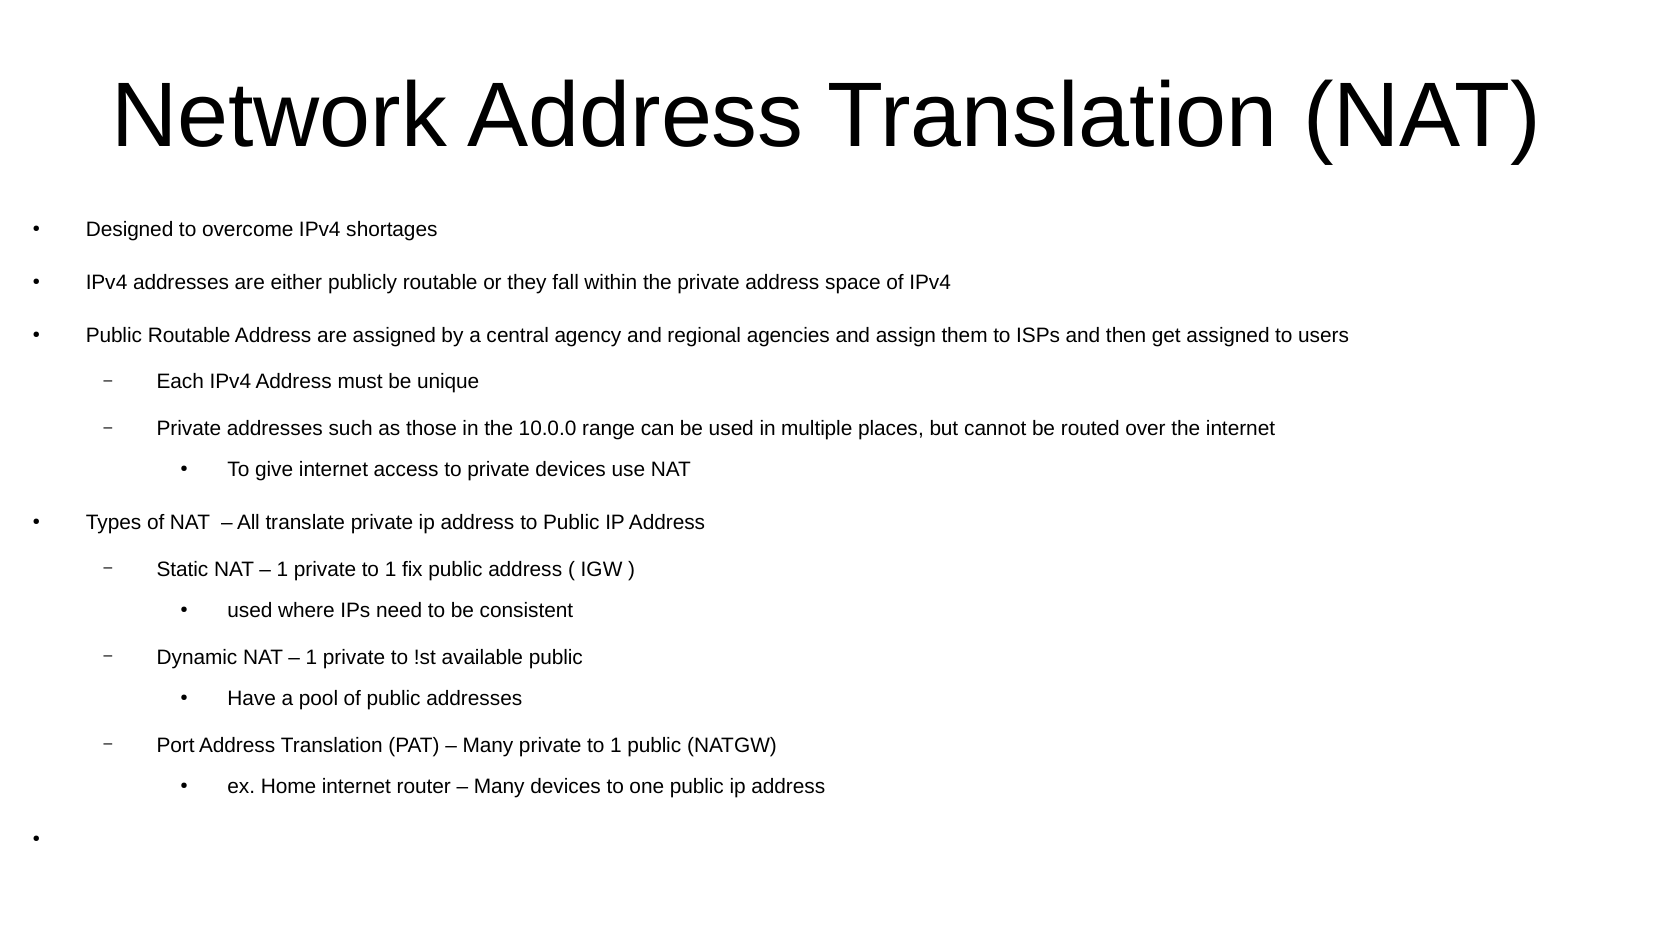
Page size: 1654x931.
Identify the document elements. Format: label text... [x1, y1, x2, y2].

list Designed to overcome IPv4 shortages IPv4 addresses are either publicly routable or they fall within the private address space of IPv4 Public Routable Address are assigned by a central agency and regional agencies and assign them to ISPs and then get assigned to users Each IPv4 Address must be unique Private addresses such as those in the 10.0.0 range can be used in multiple places, but cannot be routed over the internet To give internet access to private devices use NAT Types of NAT – All translate private ip address to Public IP Address Static NAT – 1 private to 1 fix public address ( IGW ) used where IPs need to be consistent Dynamic NAT – 1 private to !st available public Have a pool of public addresses Port Address Translation (PAT) – Many private to 1 public (NATGW) ex. Home internet router – Many devices to one public ip address [15, 217, 1571, 916]
title Network Address Translation (NAT) [82, 37, 1571, 193]
